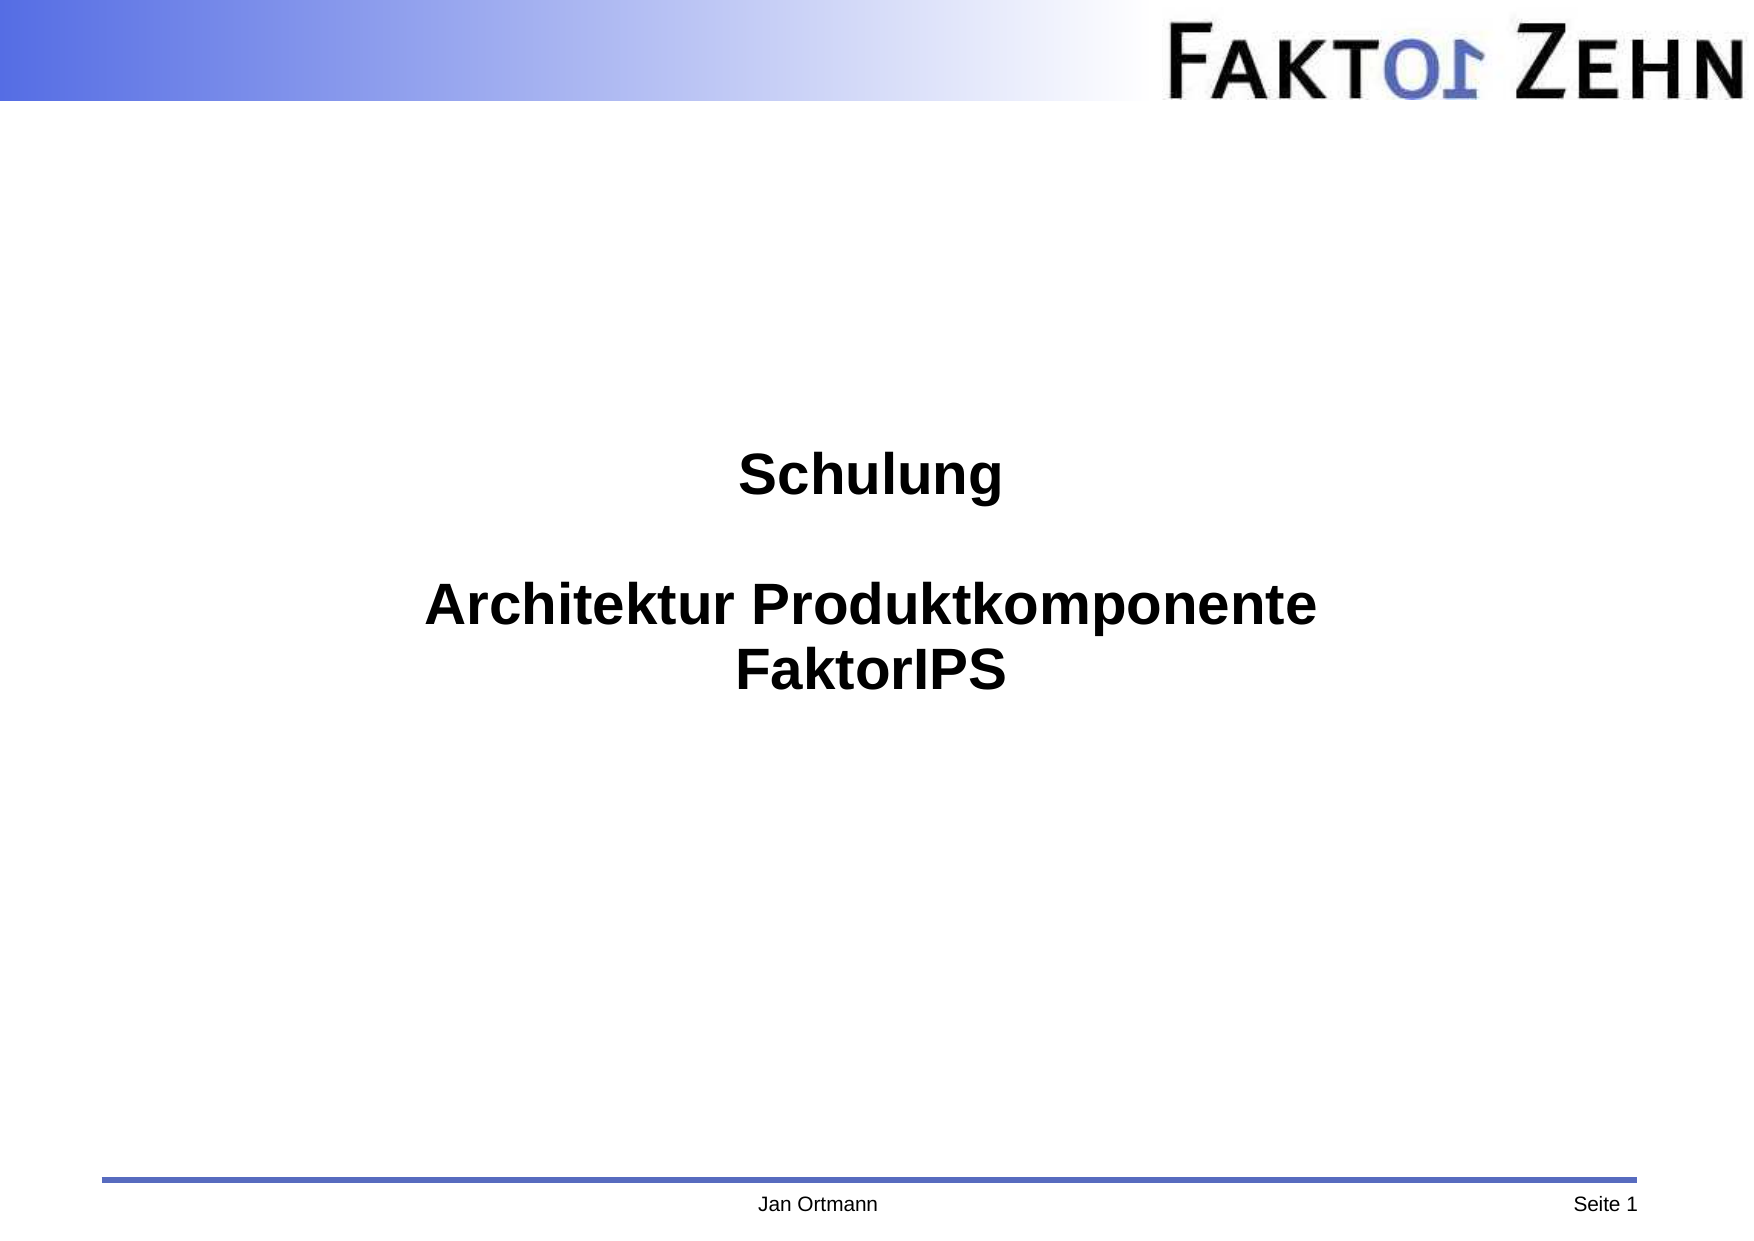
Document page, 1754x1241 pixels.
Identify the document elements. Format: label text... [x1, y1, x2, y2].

picture [1162, 7, 1752, 100]
text_box Schulung Architektur Produktkomponente FaktorIPS [424, 437, 1319, 827]
